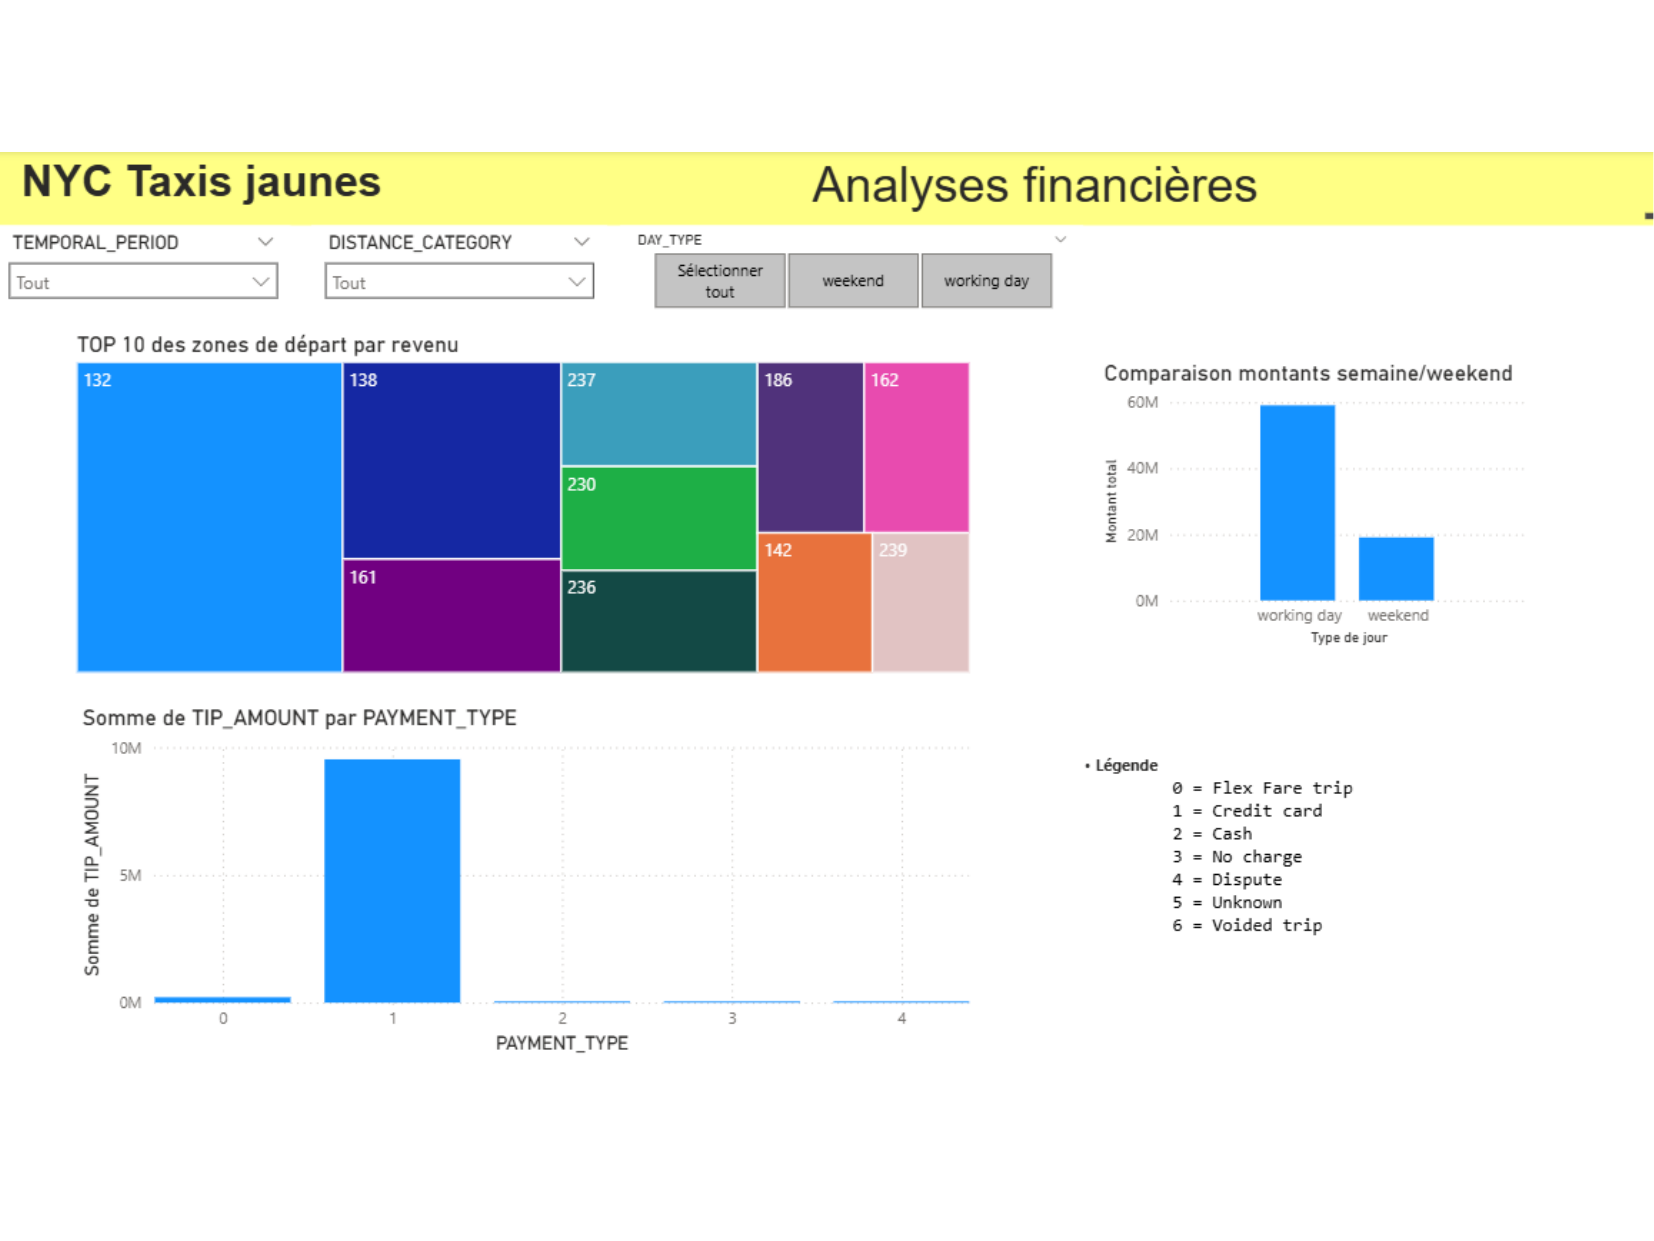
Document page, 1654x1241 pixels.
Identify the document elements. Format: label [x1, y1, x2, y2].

picture [0, 152, 1654, 1087]
